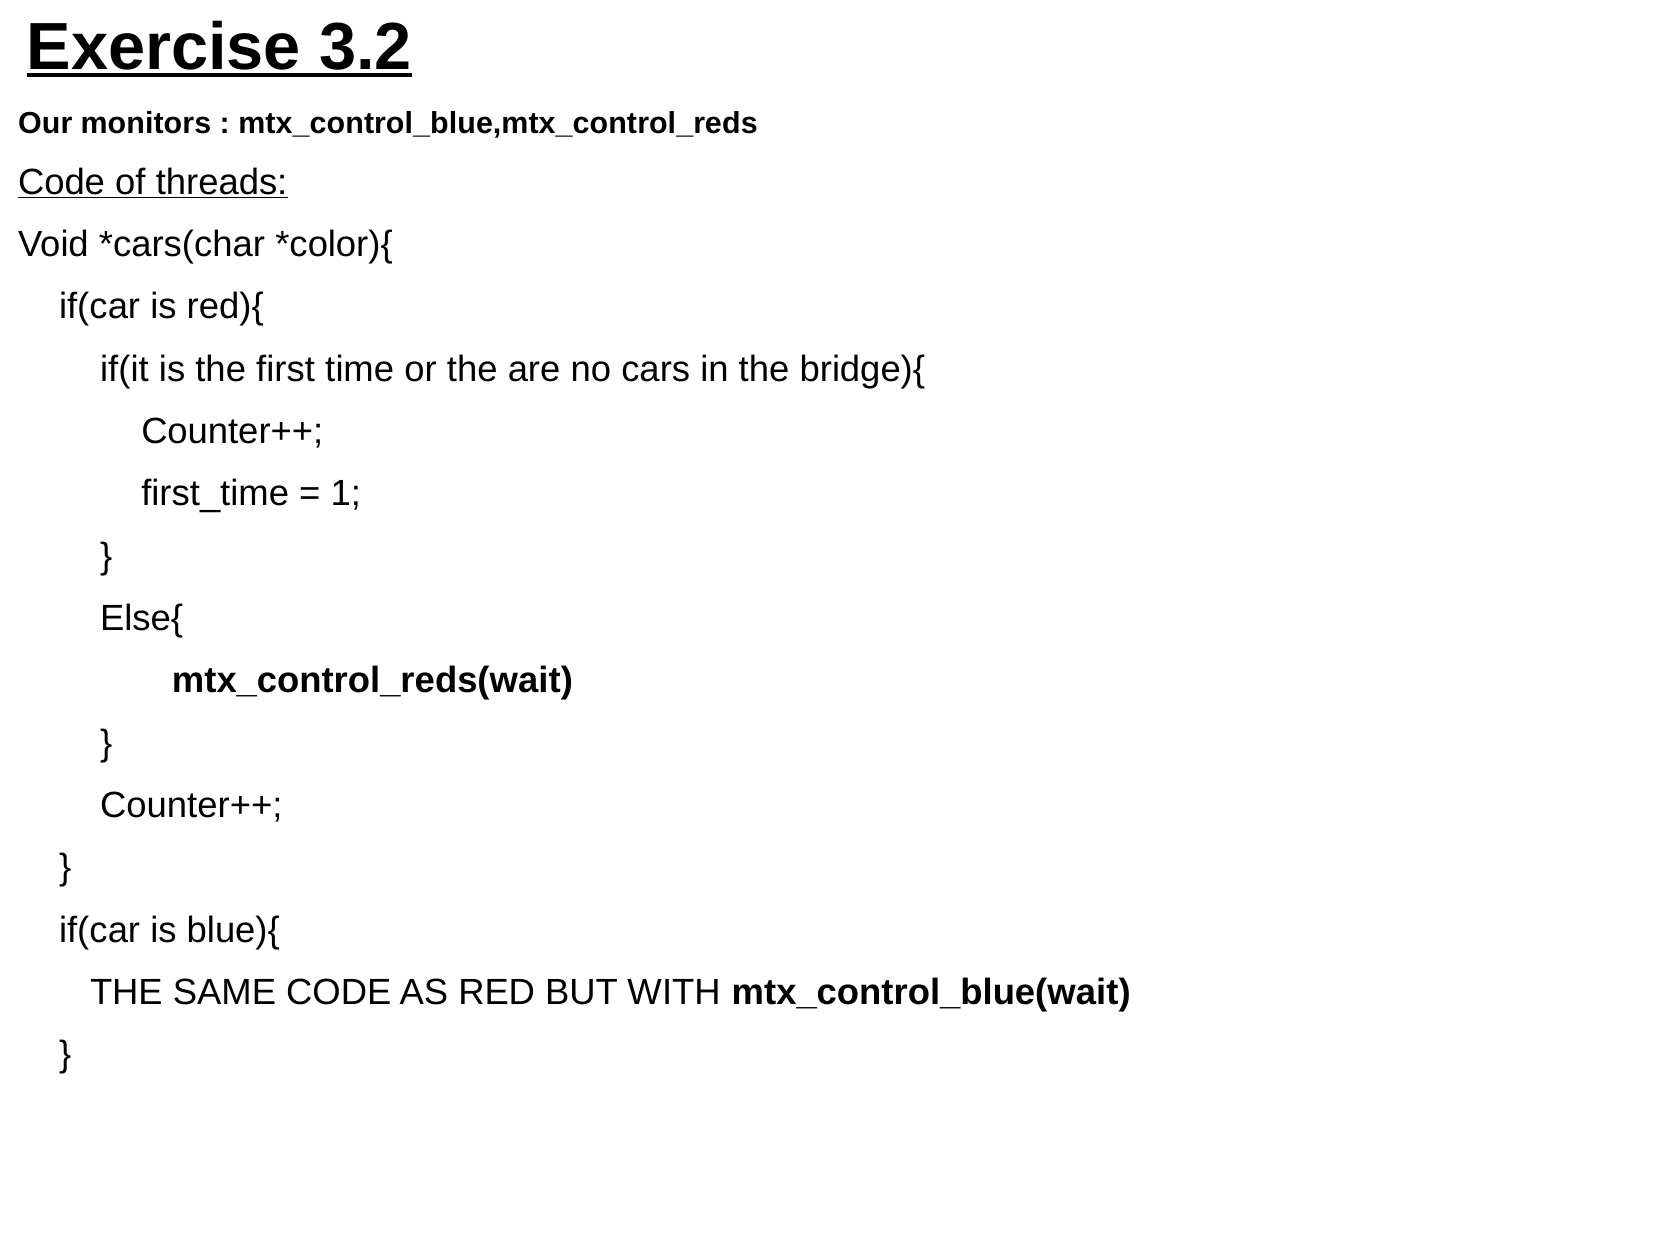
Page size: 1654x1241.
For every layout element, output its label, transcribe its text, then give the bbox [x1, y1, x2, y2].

title Exercise 3.2 [26, 0, 1516, 151]
list Our monitors : mtx_control_blue,mtx_control_reds Code of threads: Void *cars(char *color){ if(car is red){ if(it is the first time or the are no cars in the bridge){ Counter++; first_time = 1; } Else{ mtx_control_reds(wait) } Counter++; } if(car is blue){ THE SAME CODE AS RED BUT WITH mtx_control_blue(wait) } [18, 105, 1507, 1216]
